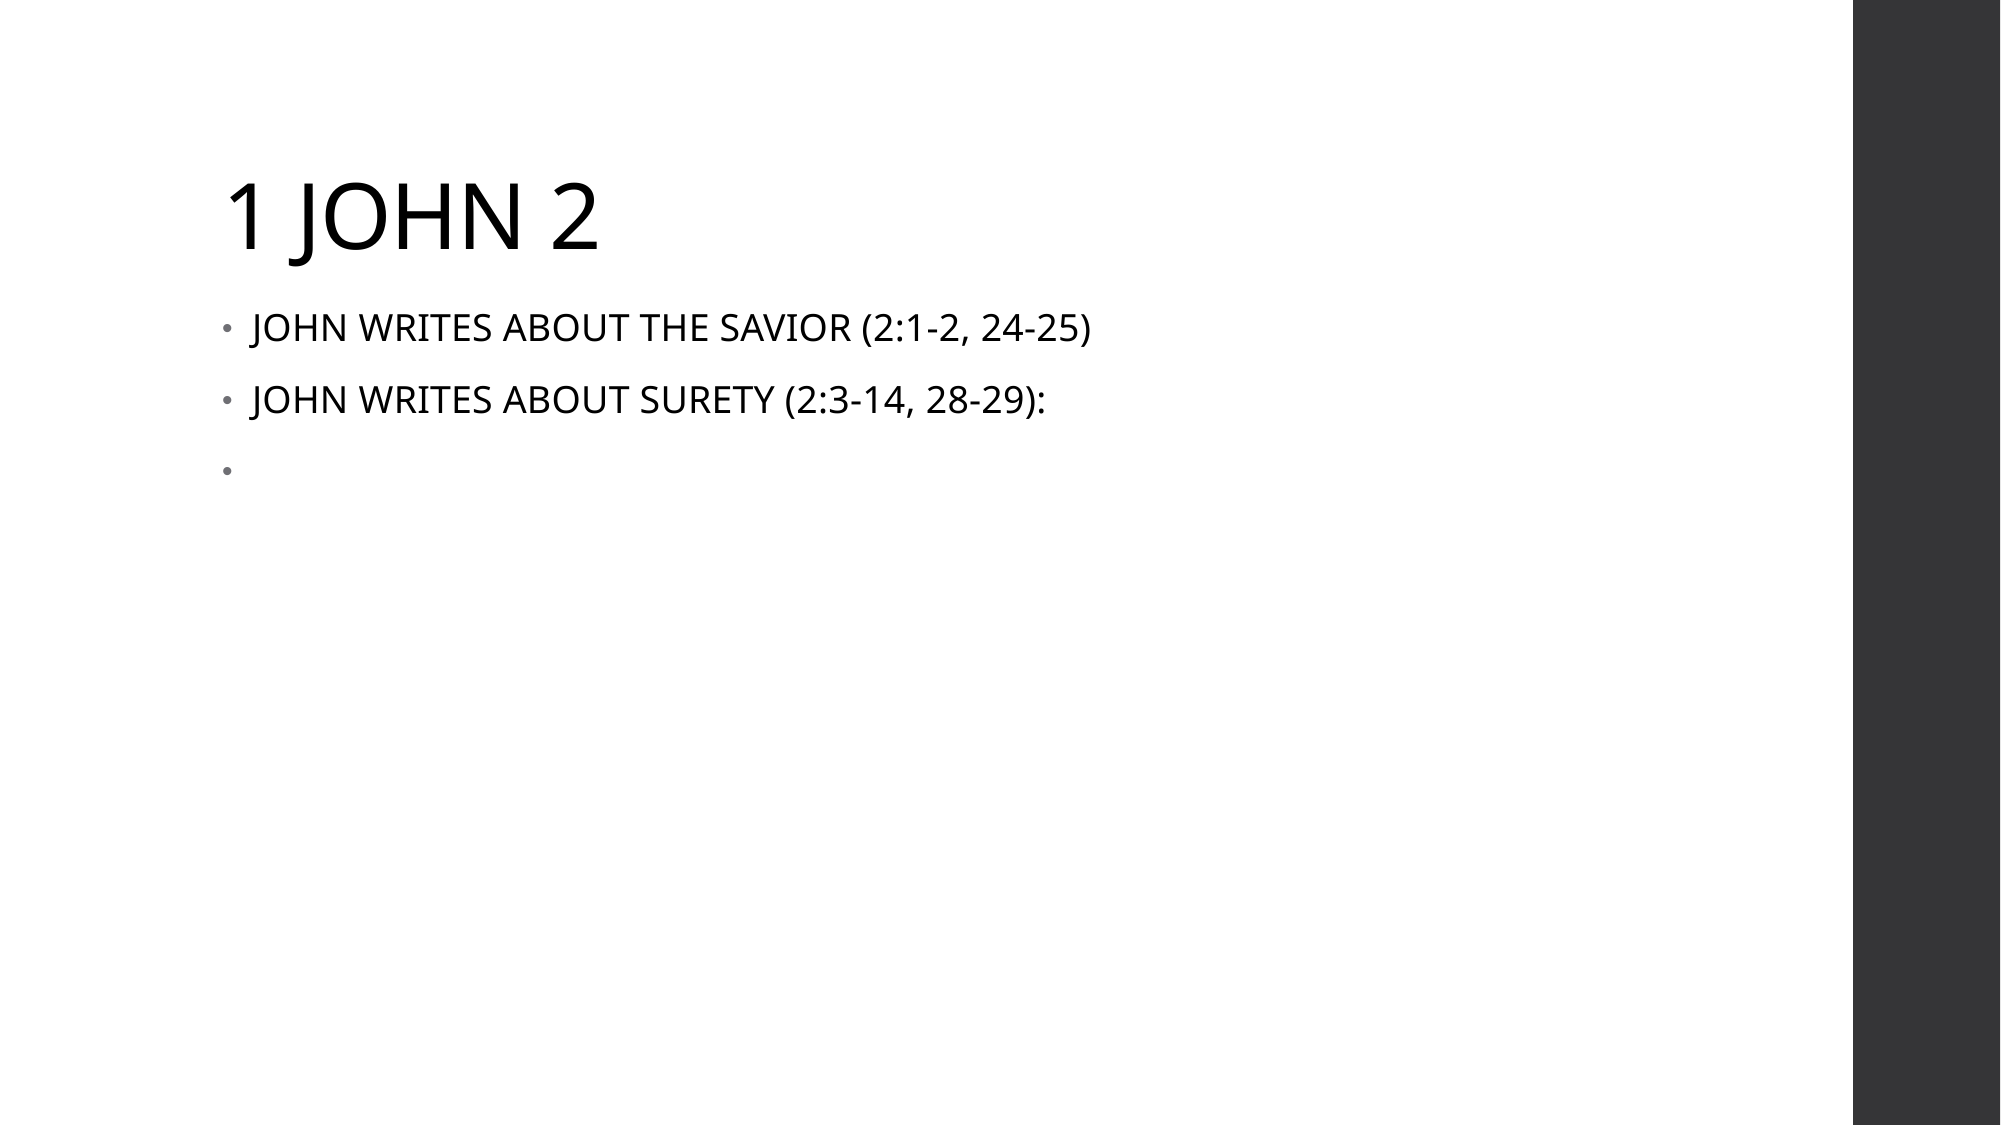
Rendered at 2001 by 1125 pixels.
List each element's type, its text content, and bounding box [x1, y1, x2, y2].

list JOHN WRITES ABOUT THE SAVIOR (2:1-2, 24-25) JOHN WRITES ABOUT SURETY (2:3-14, 28-29): [206, 299, 1617, 1014]
title 1 JOHN 2 [206, 60, 1797, 278]
